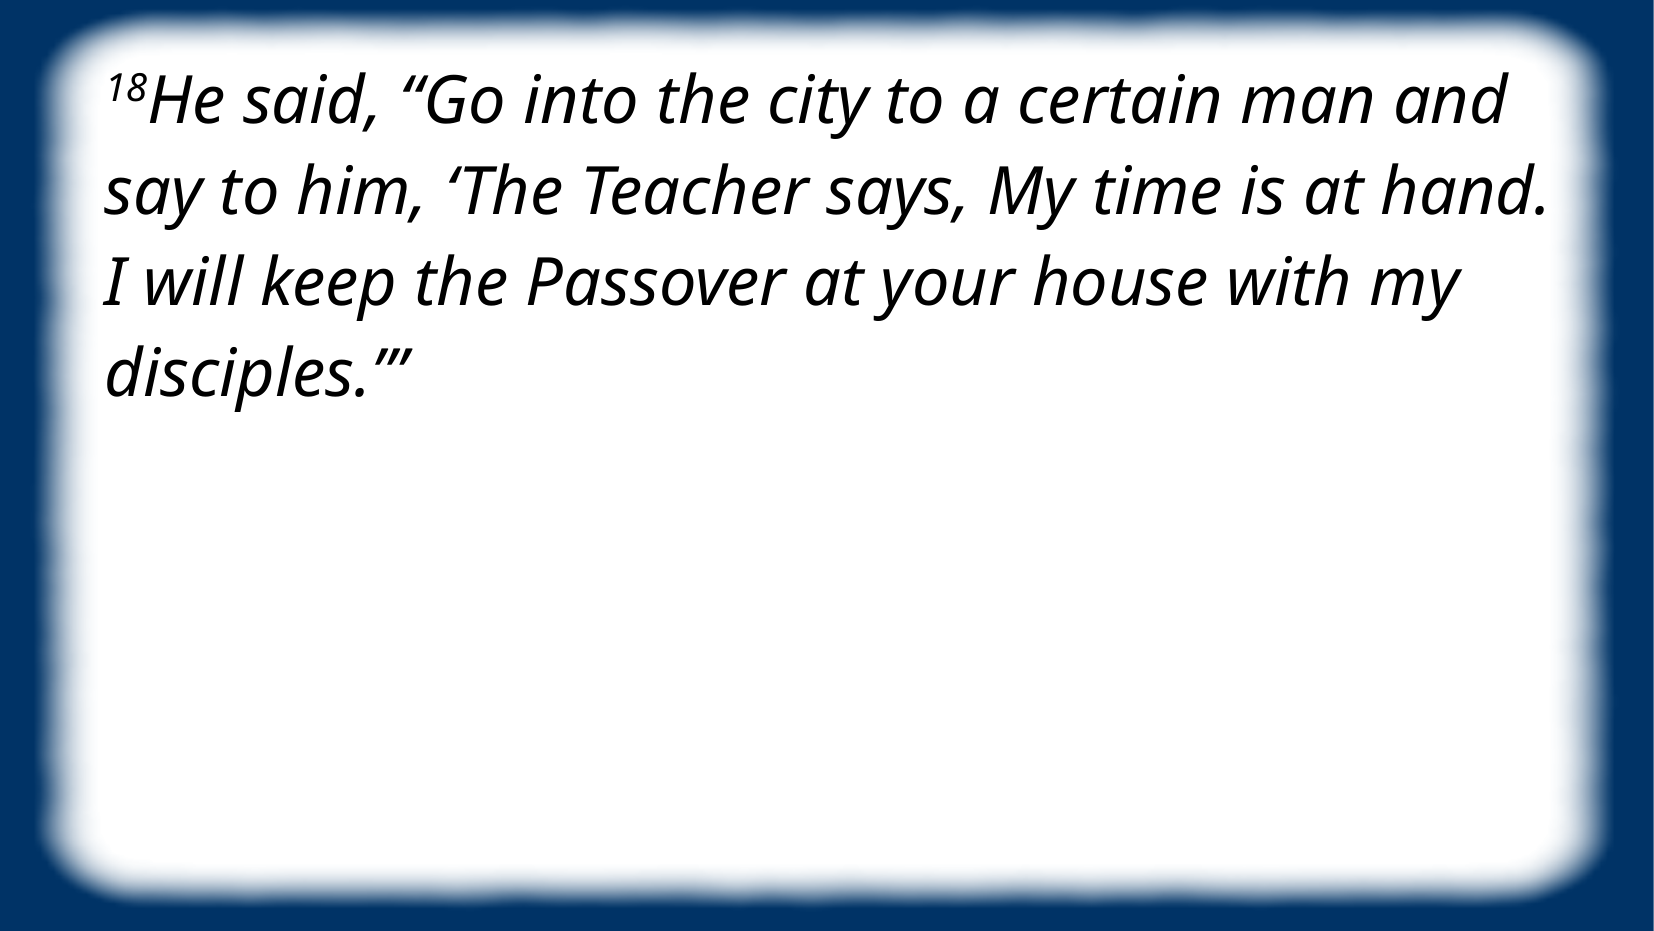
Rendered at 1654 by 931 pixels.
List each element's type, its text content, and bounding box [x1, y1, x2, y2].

text_box 18He said, “Go into the city to a certain man and say to him, ‘The Teacher says, My time is at hand. I will keep the Passover at your house with my disciples.’” [90, 45, 1576, 415]
picture [0, 0, 1654, 931]
